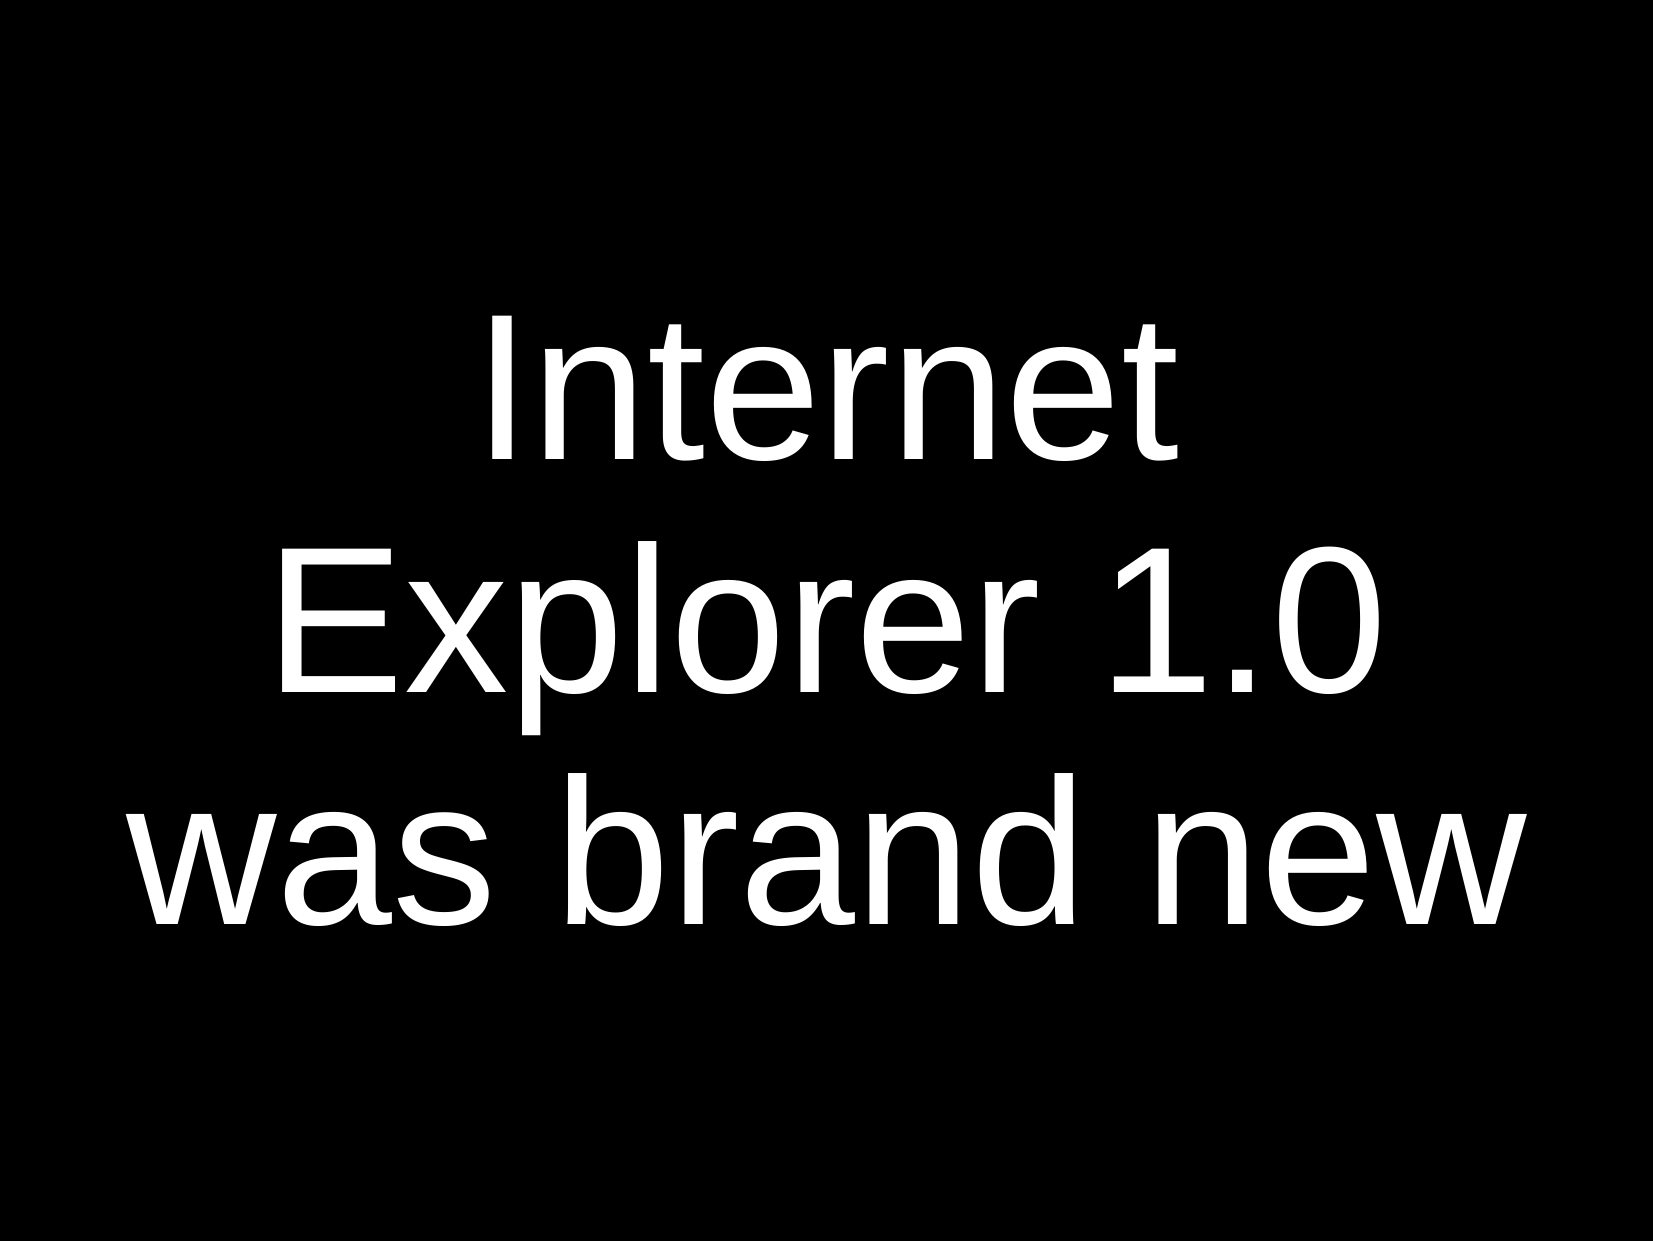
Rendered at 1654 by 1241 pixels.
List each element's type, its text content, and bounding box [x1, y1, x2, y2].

title Internet Explorer 1.0 was brand new [82, 101, 1571, 1140]
